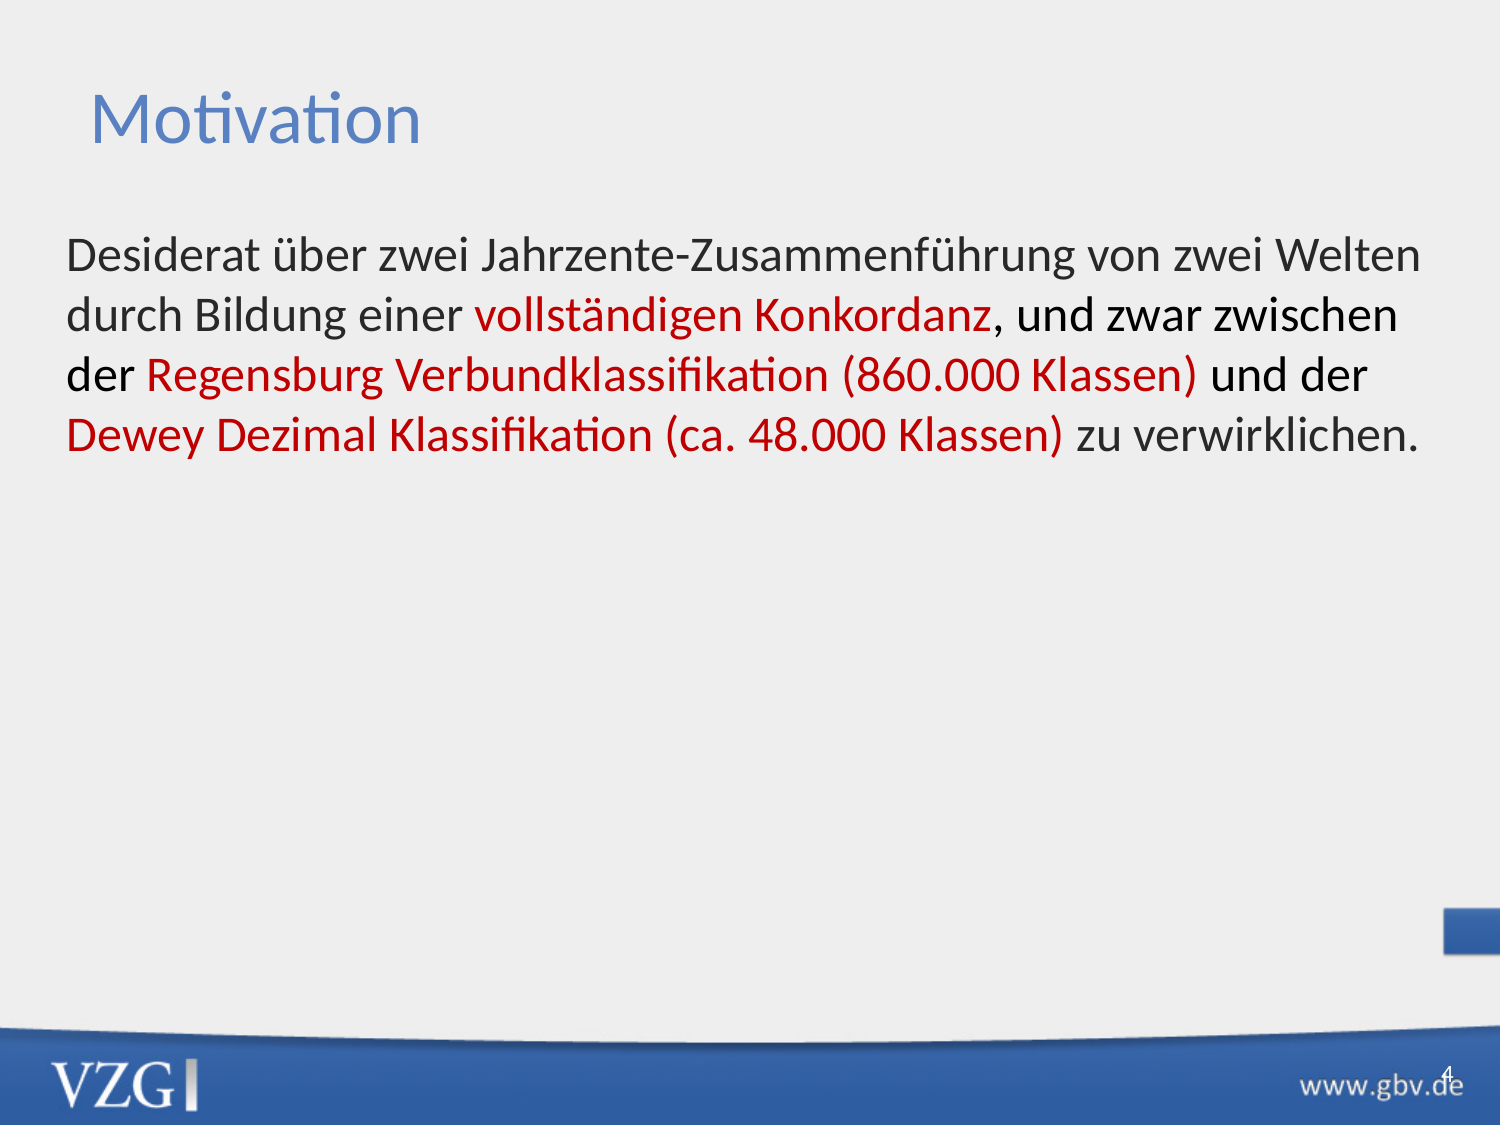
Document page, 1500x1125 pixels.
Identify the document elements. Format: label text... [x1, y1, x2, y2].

text_box <Foliennummer> [1401, 1042, 1494, 1103]
list Desiderat über zwei Jahrzente-Zusammenführung von zwei Welten durch Bildung einer vollständigen Konkordanz, und zwar zwischen der Regensburg Verbundklassifikation (860.000 Klassen) und der Dewey Dezimal Klassifikation (ca. 48.000 Klassen) zu verwirklichen. [51, 214, 1442, 979]
picture [0, 0, 1500, 1125]
title Motivation [75, 36, 1426, 192]
